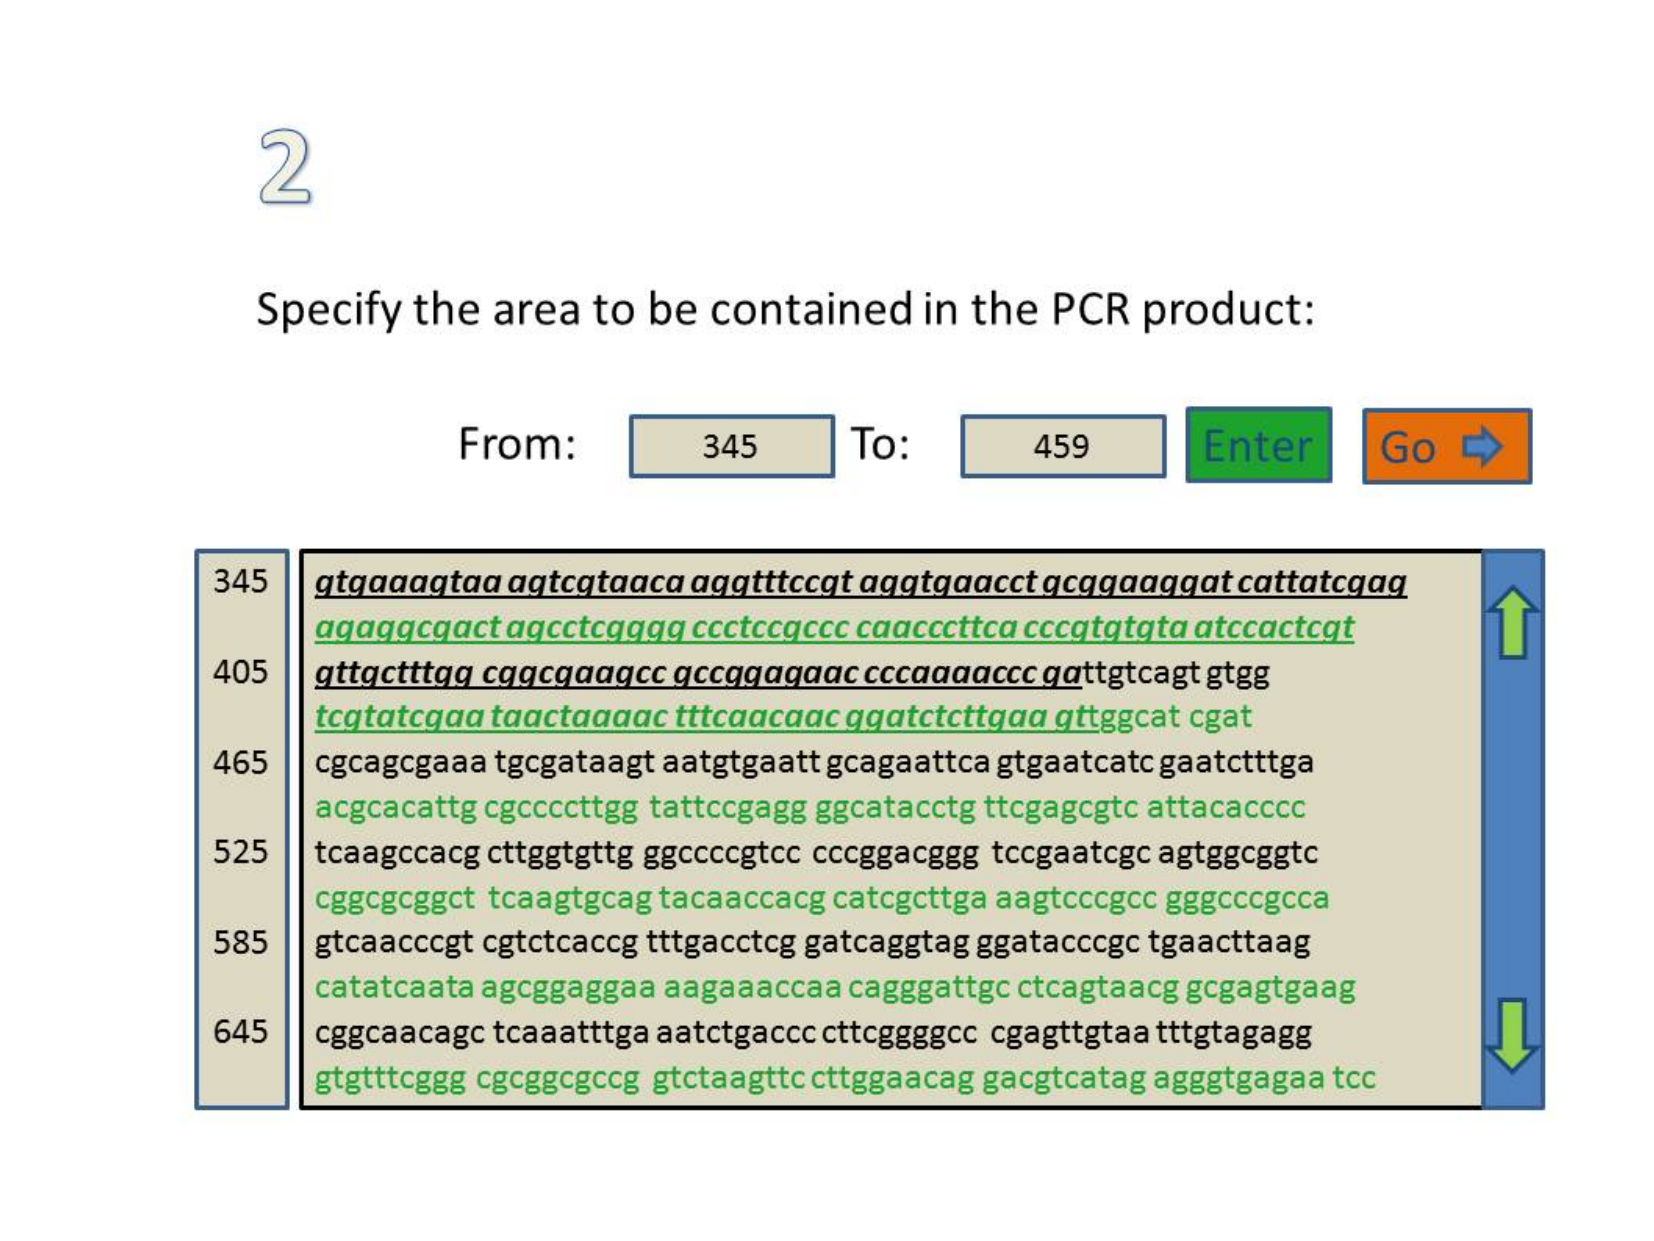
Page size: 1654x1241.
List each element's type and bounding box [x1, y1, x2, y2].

picture [82, 47, 1583, 1173]
